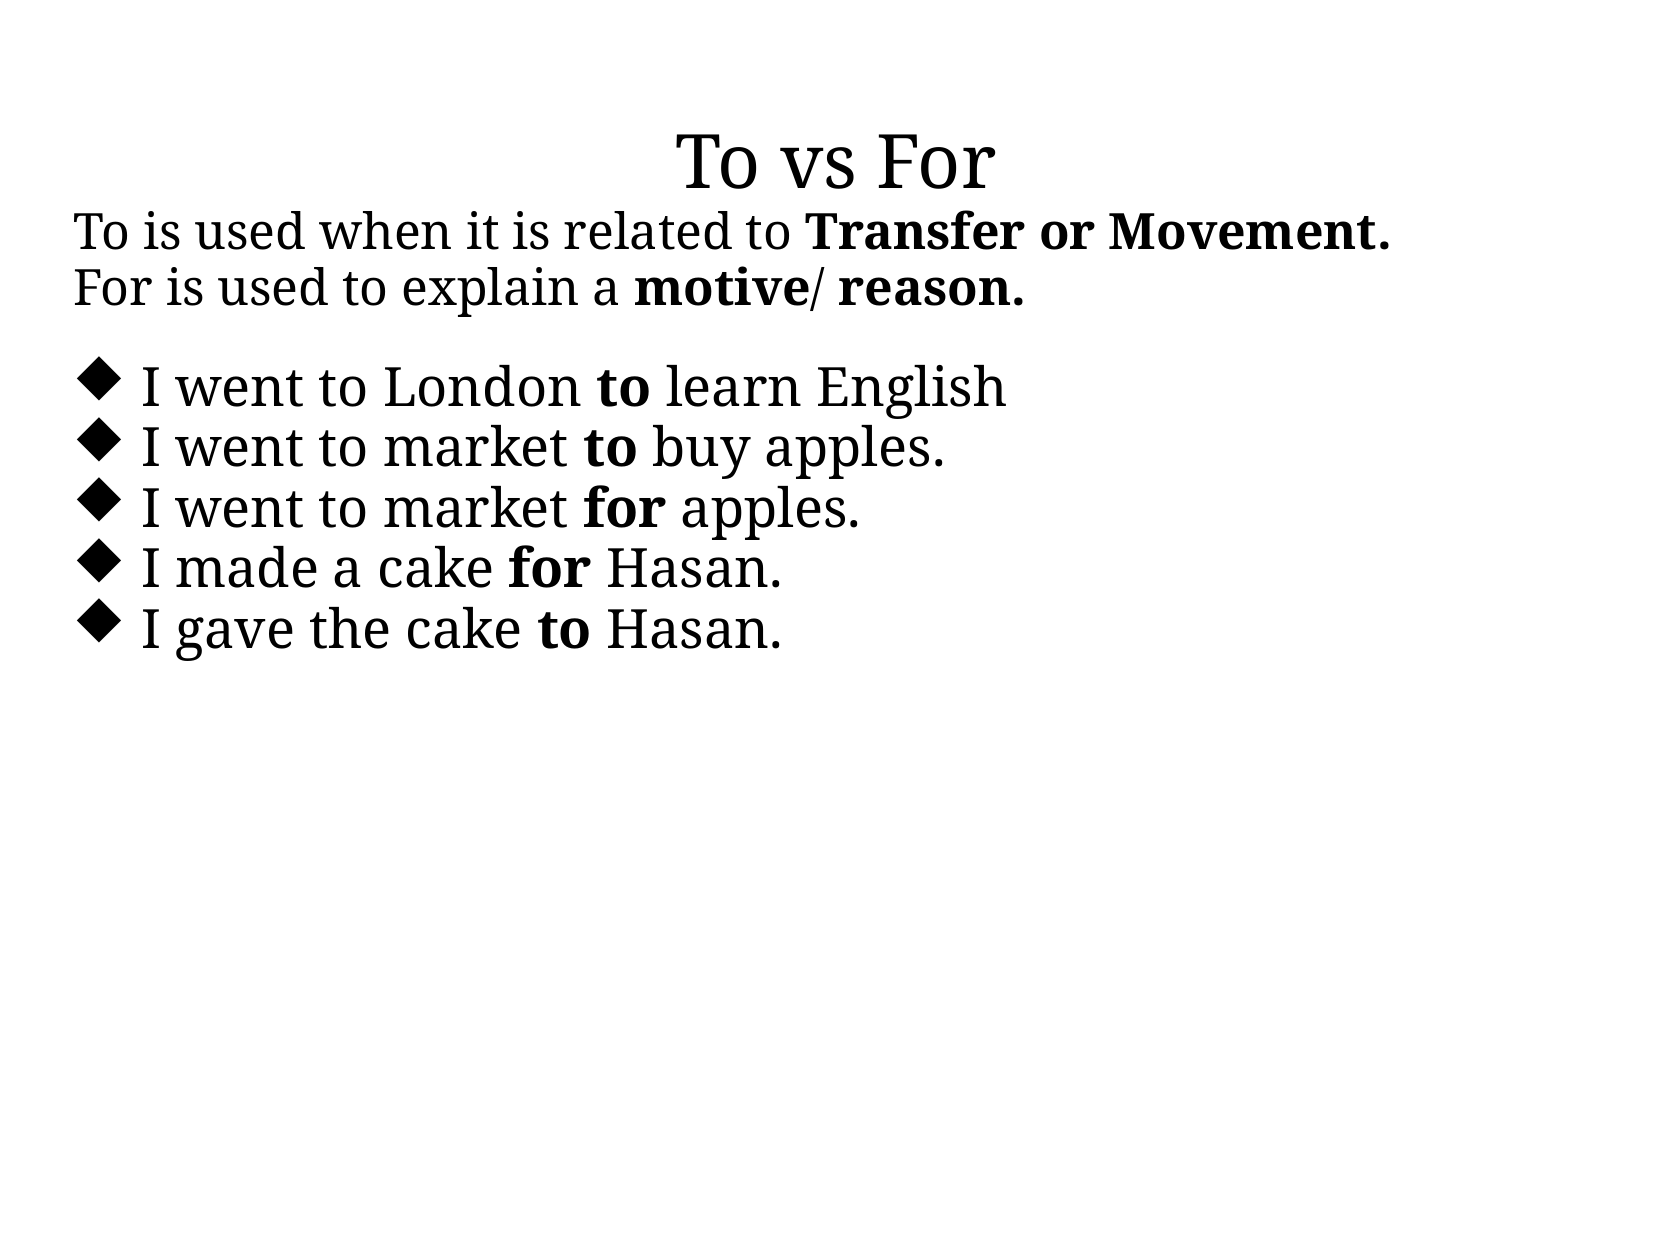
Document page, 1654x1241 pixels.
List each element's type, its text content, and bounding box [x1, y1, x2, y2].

text_box To vs For To is used when it is related to Transfer or Movement. For is used to explain a motive/ reason. I went to London to learn English I went to market to buy apples. I went to market for apples. I made a cake for Hasan. I gave the cake to Hasan. [71, 120, 1560, 1140]
